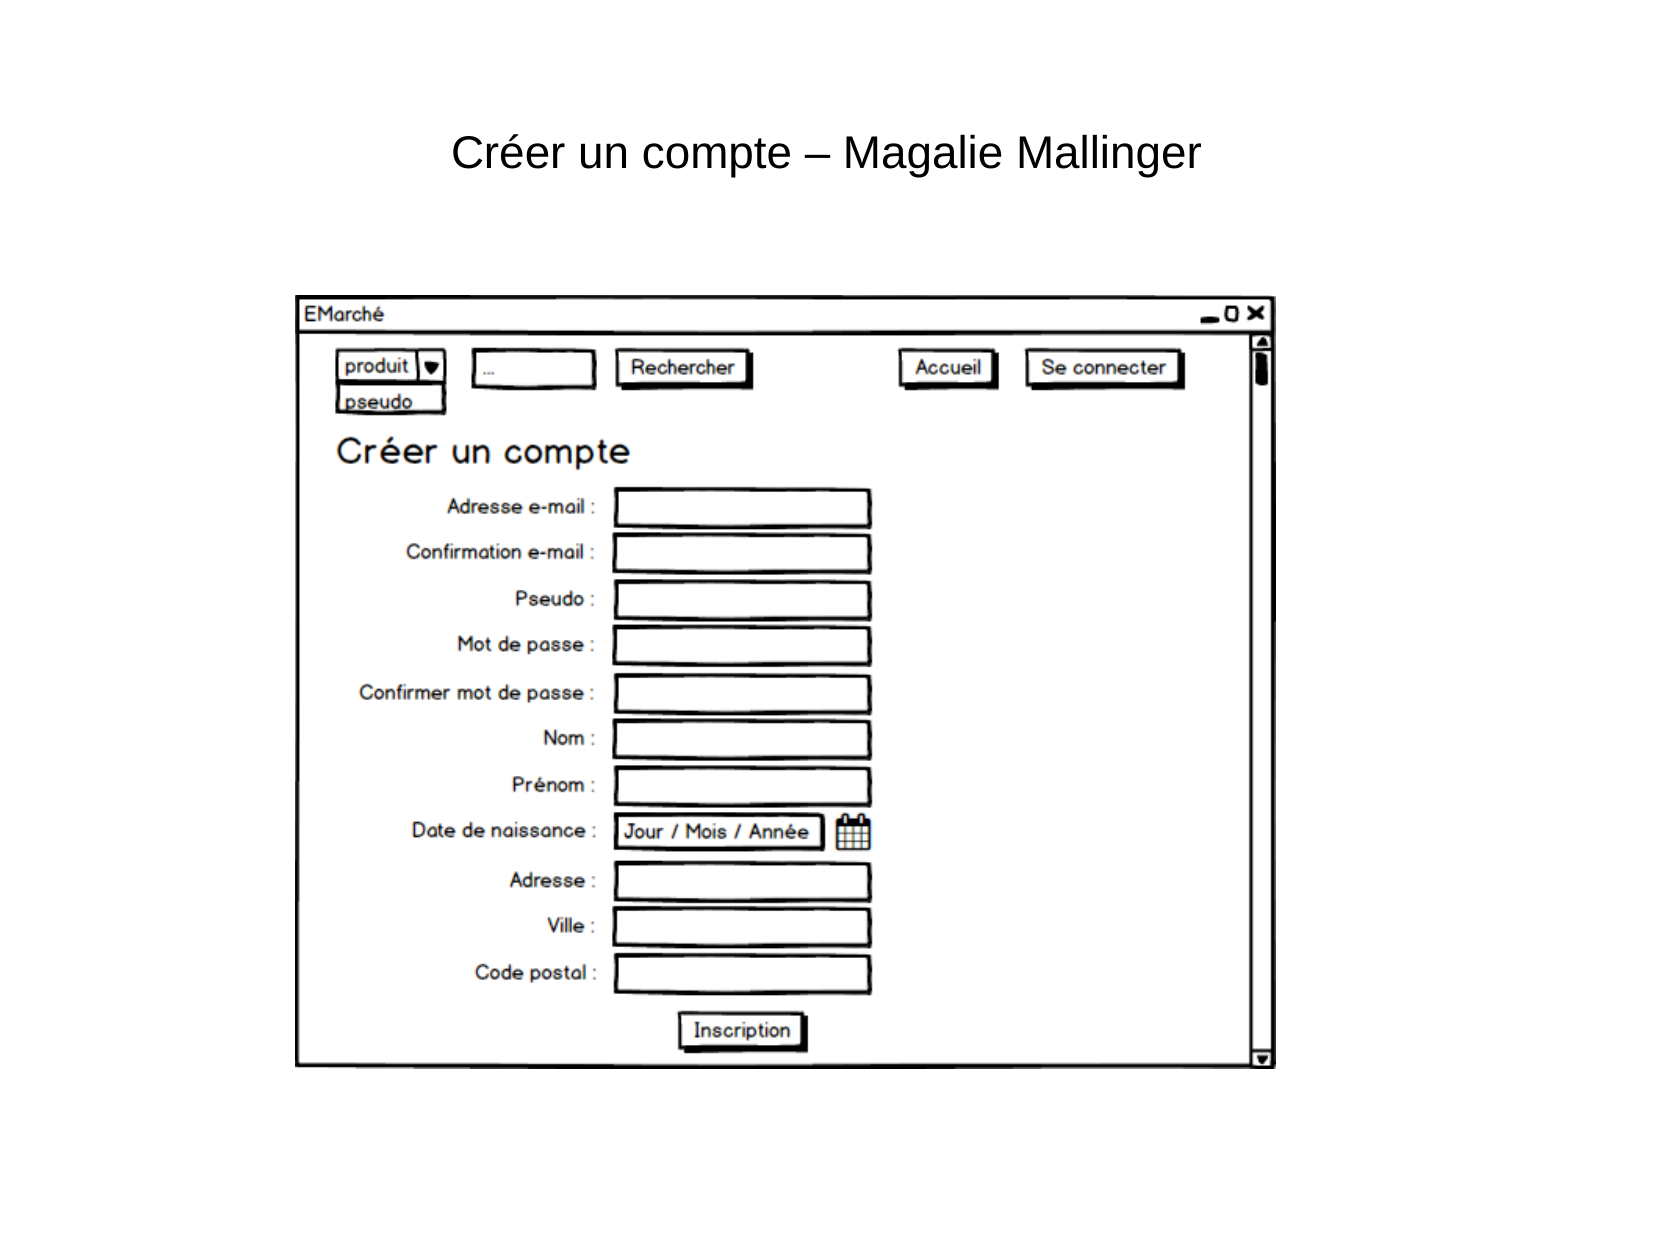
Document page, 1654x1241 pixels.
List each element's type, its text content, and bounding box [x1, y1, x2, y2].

title Créer un compte – Magalie Mallinger [82, 49, 1571, 257]
picture [295, 295, 1276, 1069]
